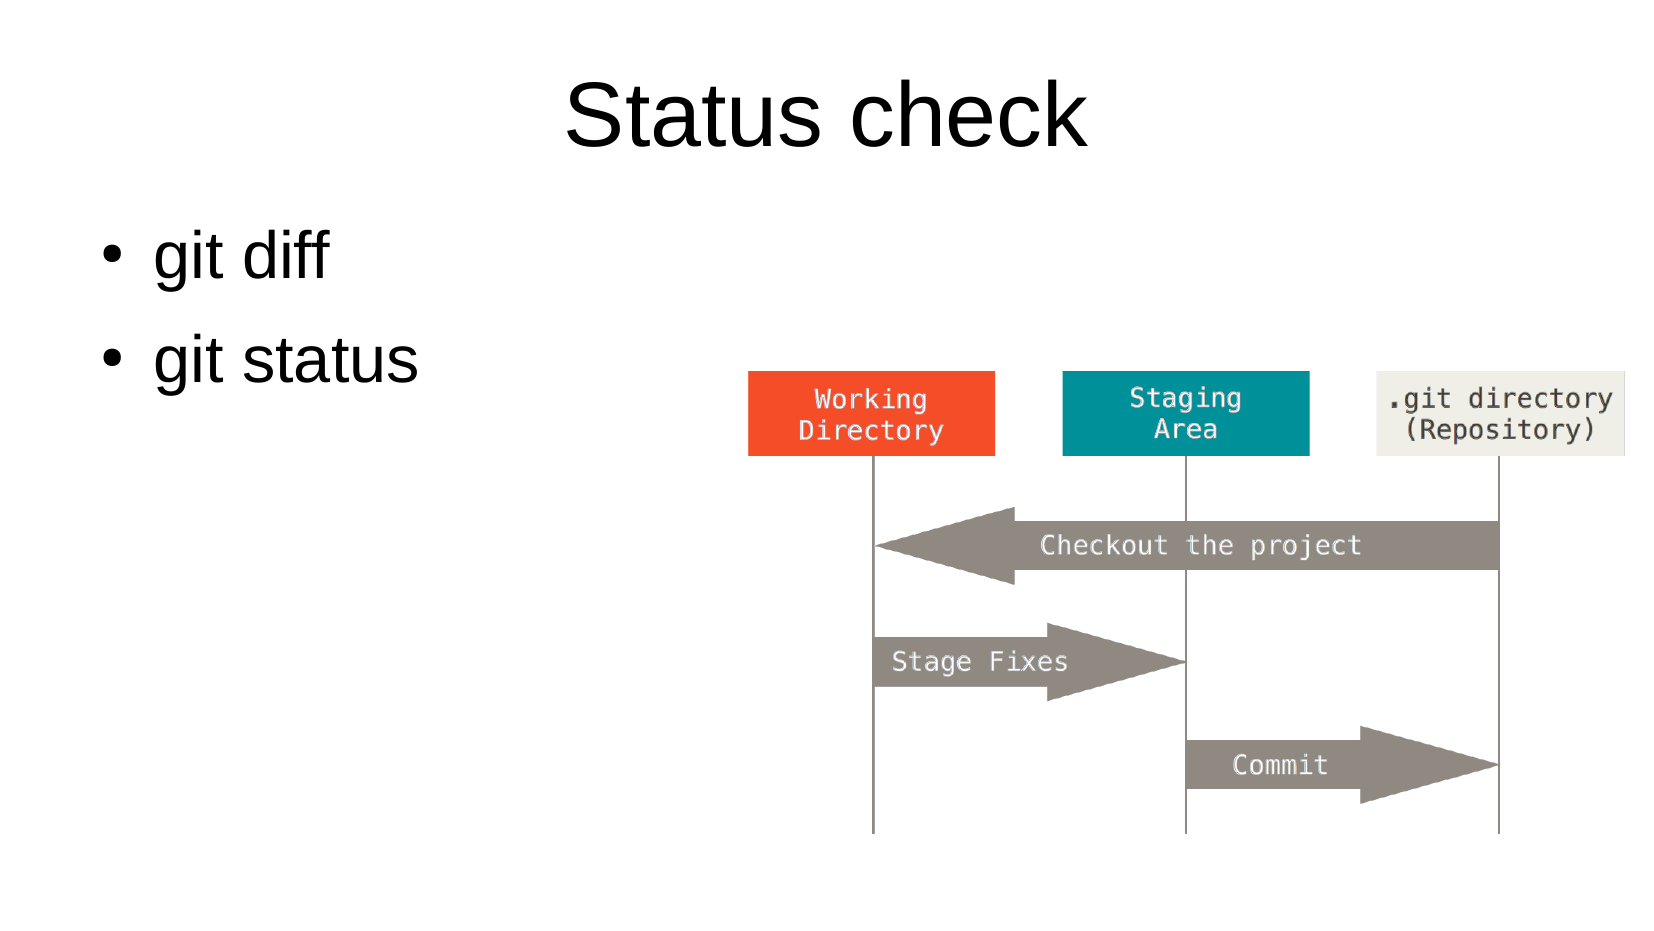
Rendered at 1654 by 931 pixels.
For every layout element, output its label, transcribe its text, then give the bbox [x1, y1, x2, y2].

list git diff git status [82, 217, 1571, 758]
picture [740, 362, 1636, 856]
title Status check [82, 37, 1571, 193]
